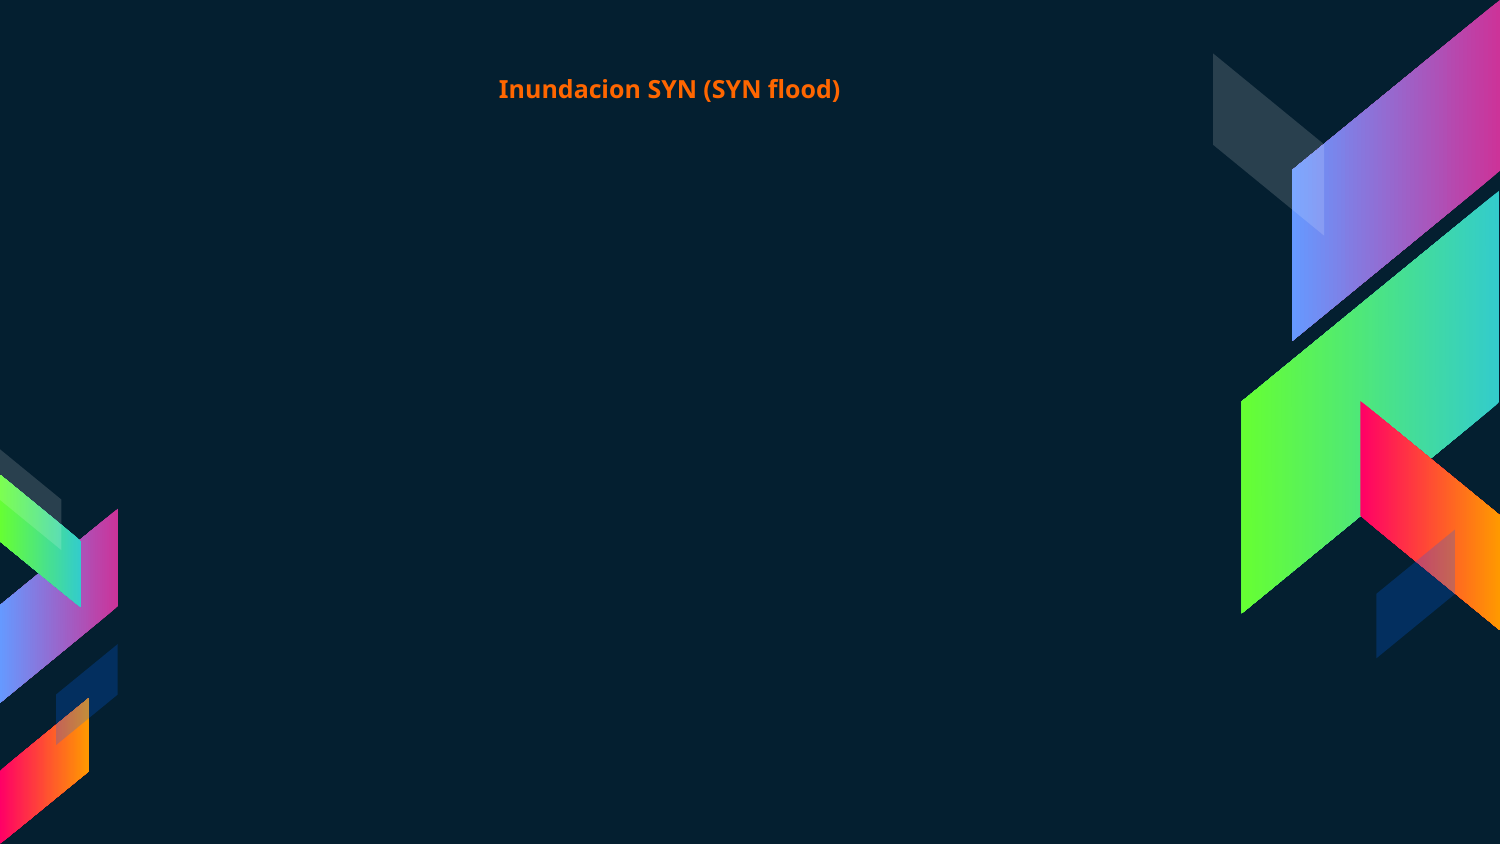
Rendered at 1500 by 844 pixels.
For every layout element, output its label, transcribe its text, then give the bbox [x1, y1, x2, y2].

list Inundacion SYN (SYN flood) [183, 59, 1164, 506]
